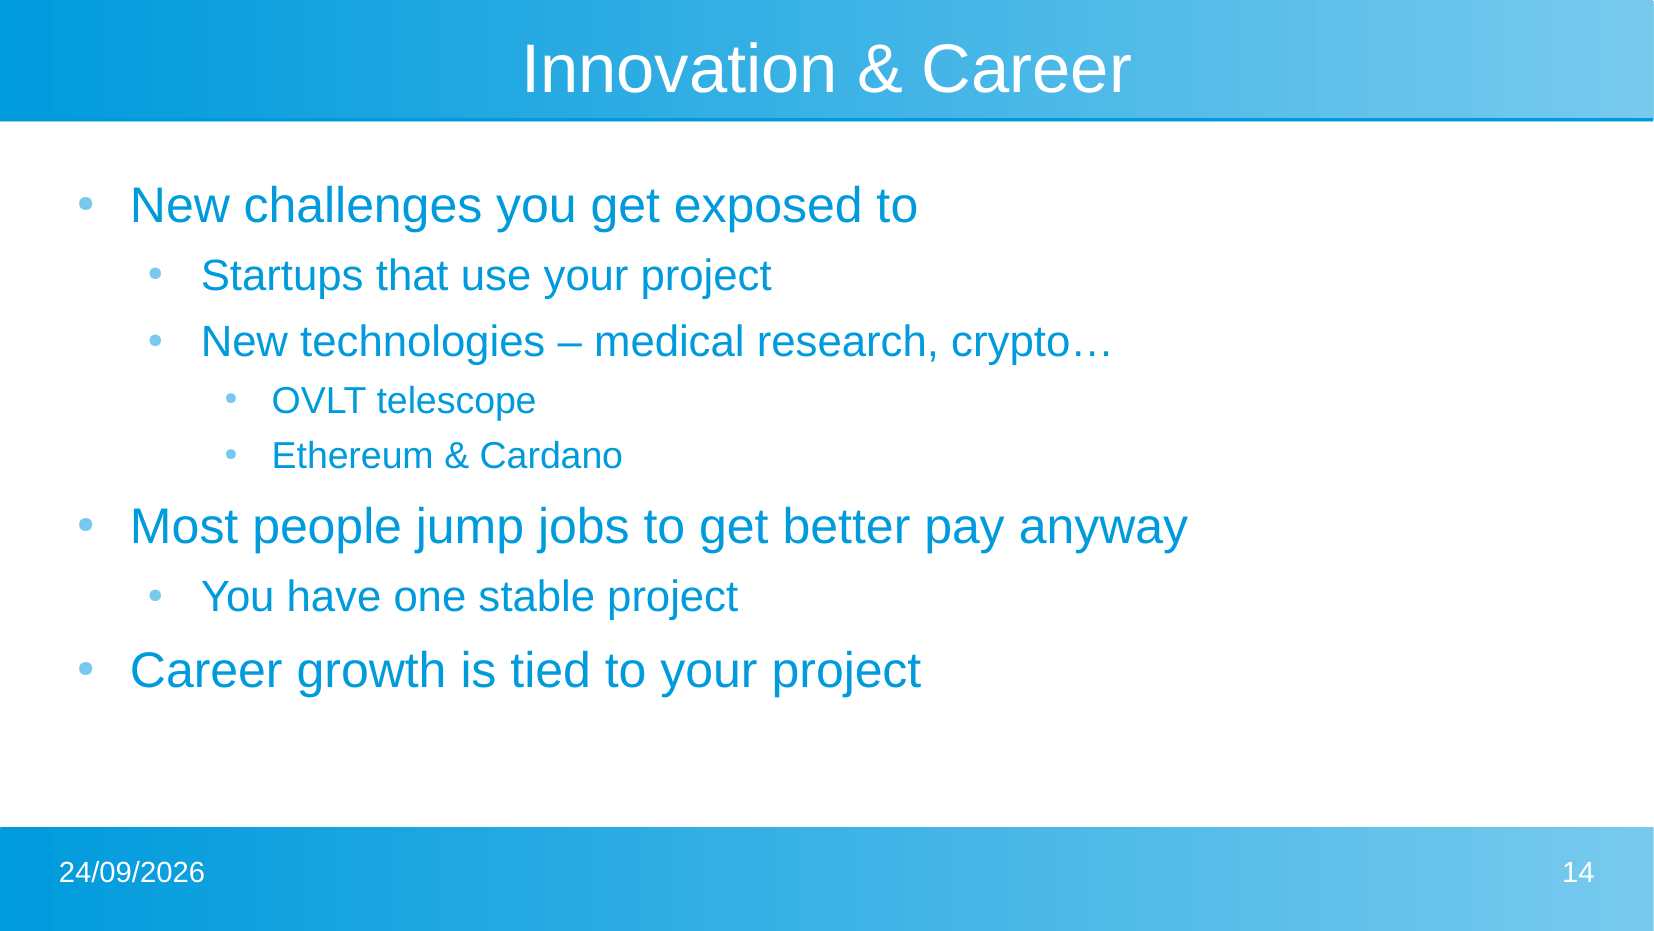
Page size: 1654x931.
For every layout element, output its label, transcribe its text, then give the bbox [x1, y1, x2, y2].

title Innovation & Career [59, 29, 1595, 108]
list New challenges you get exposed to Startups that use your project New technologies – medical research, crypto… OVLT telescope Ethereum & Cardano Most people jump jobs to get better pay anyway You have one stable project Career growth is tied to your project [59, 177, 1595, 768]
